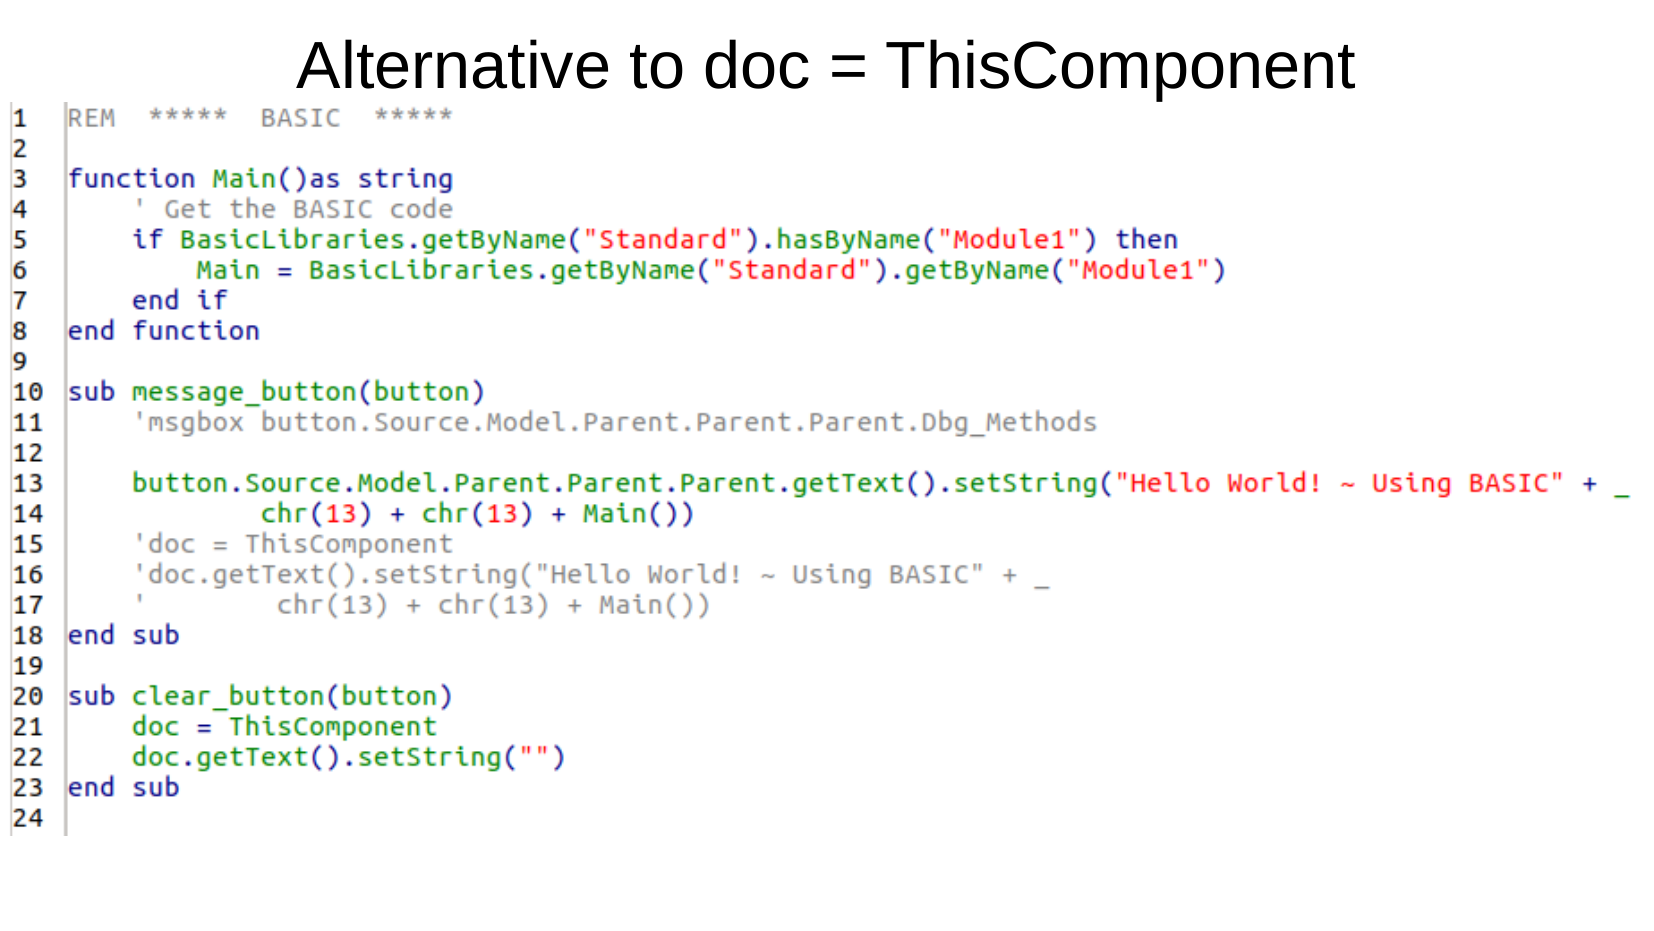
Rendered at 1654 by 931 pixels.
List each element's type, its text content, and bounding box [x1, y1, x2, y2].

title Alternative to doc = ThisComponent [82, 27, 1571, 102]
picture [0, 102, 1645, 836]
